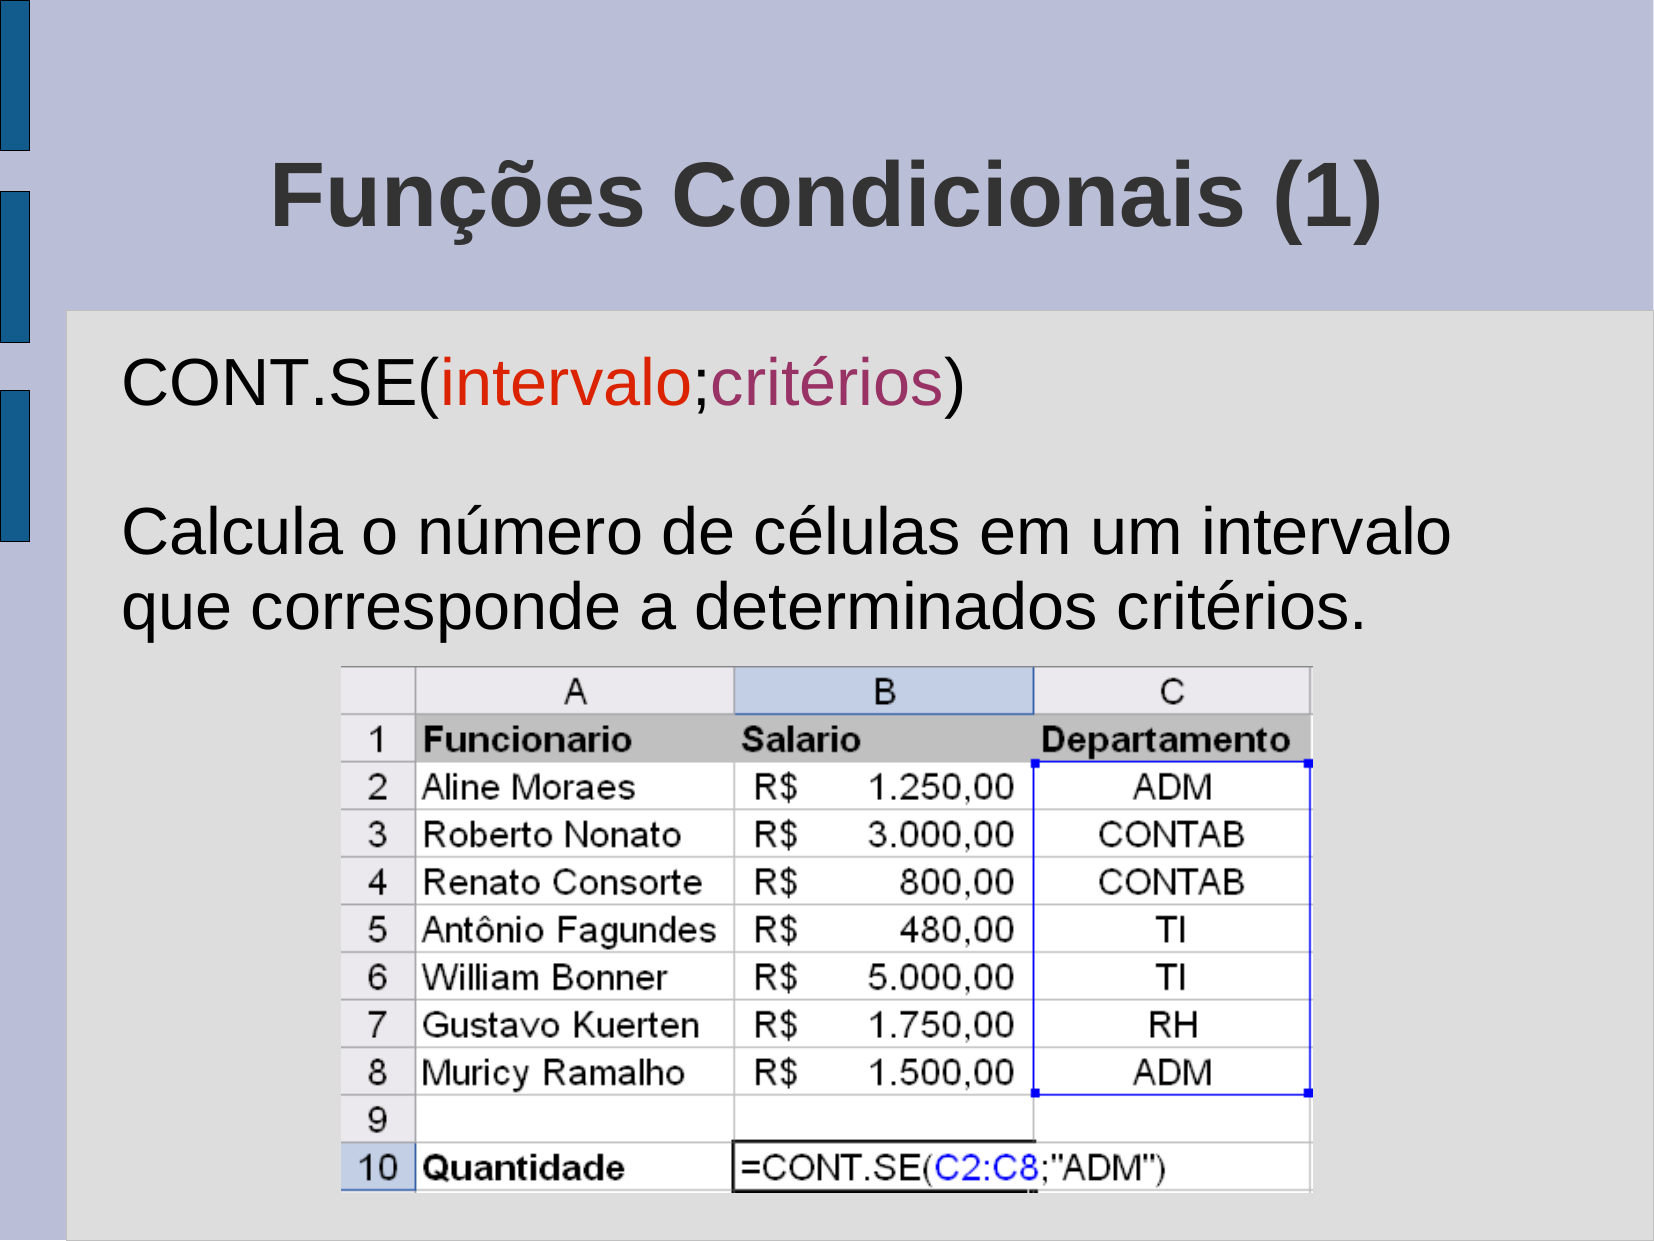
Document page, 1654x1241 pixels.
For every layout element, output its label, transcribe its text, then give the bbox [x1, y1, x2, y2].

title Funções Condicionais (1) [121, 98, 1534, 291]
list CONT.SE(intervalo;critérios) Calcula o número de células em um intervalo que corresponde a determinados critérios. [121, 344, 1534, 1112]
picture [341, 666, 1313, 1193]
